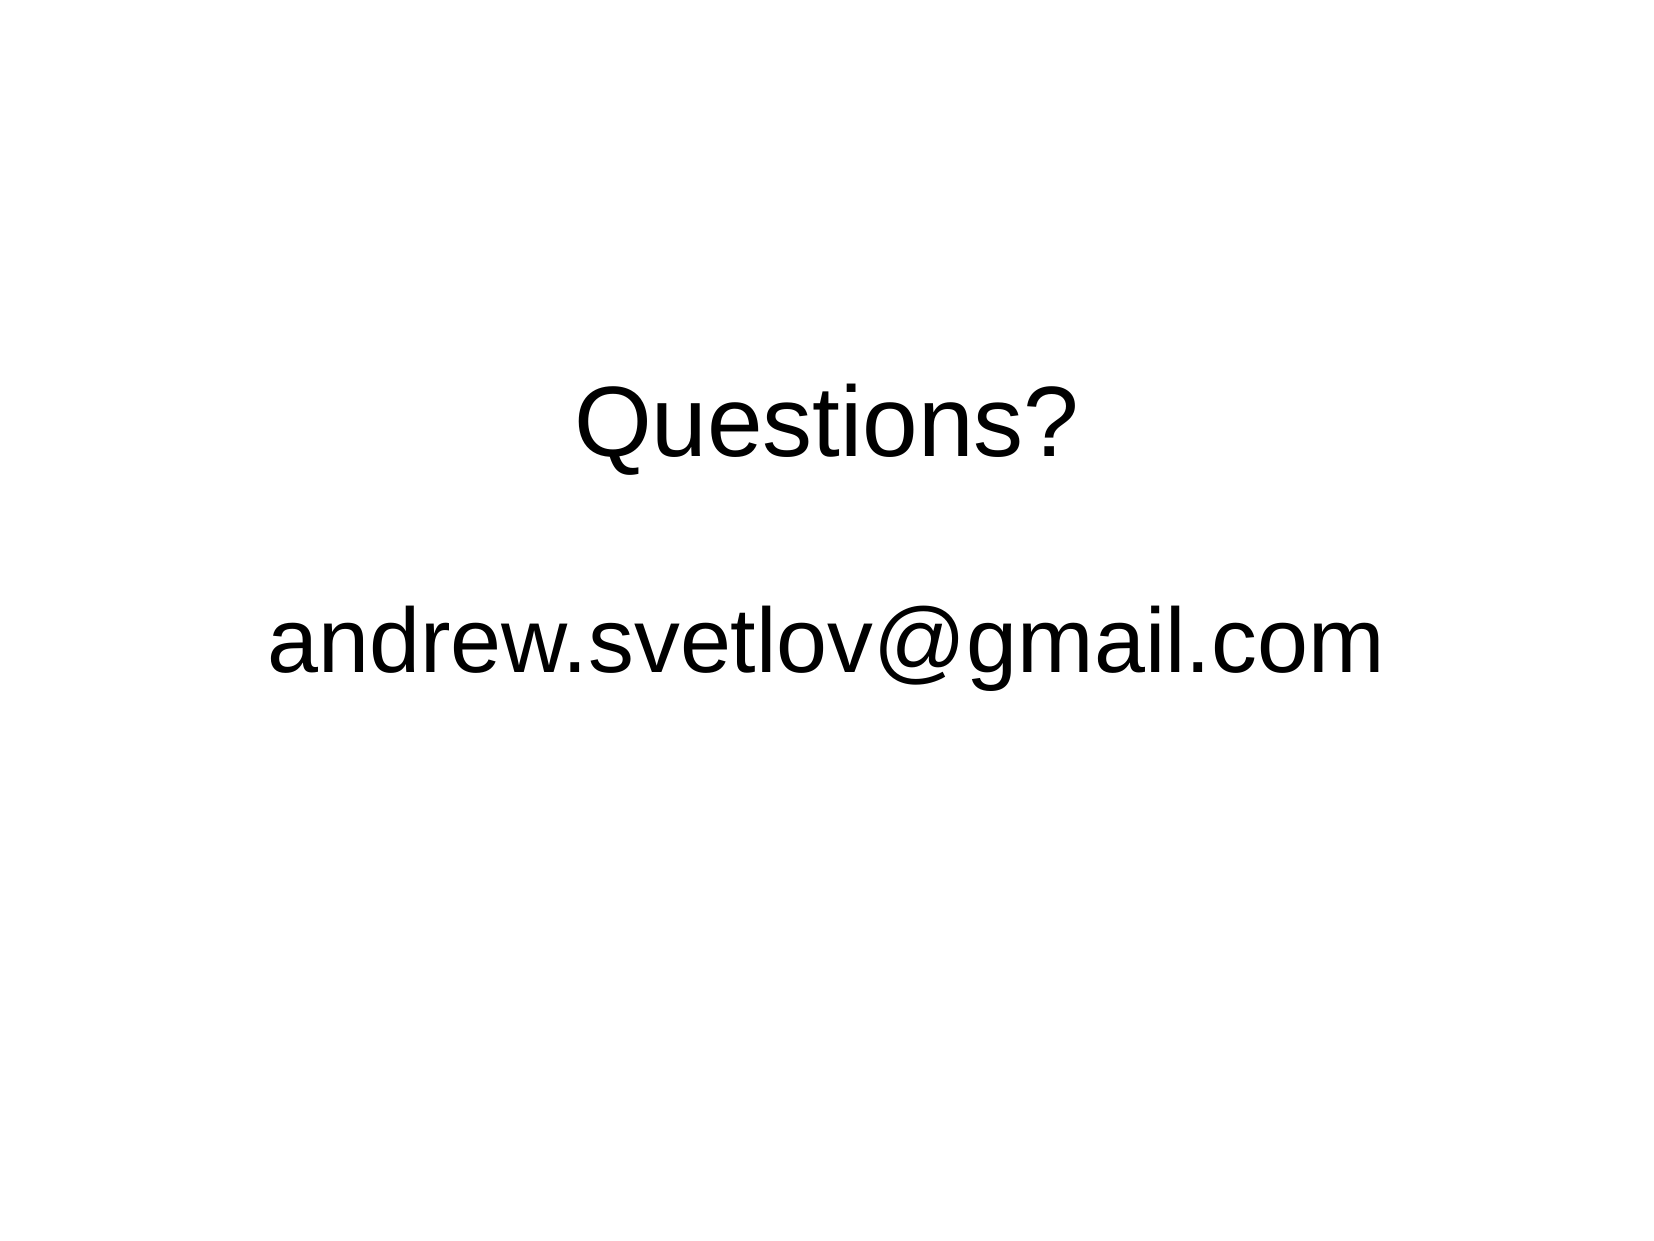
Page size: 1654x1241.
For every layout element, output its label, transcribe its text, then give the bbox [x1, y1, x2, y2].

subtitle Questions? andrew.svetlov@gmail.com [82, 49, 1571, 1010]
